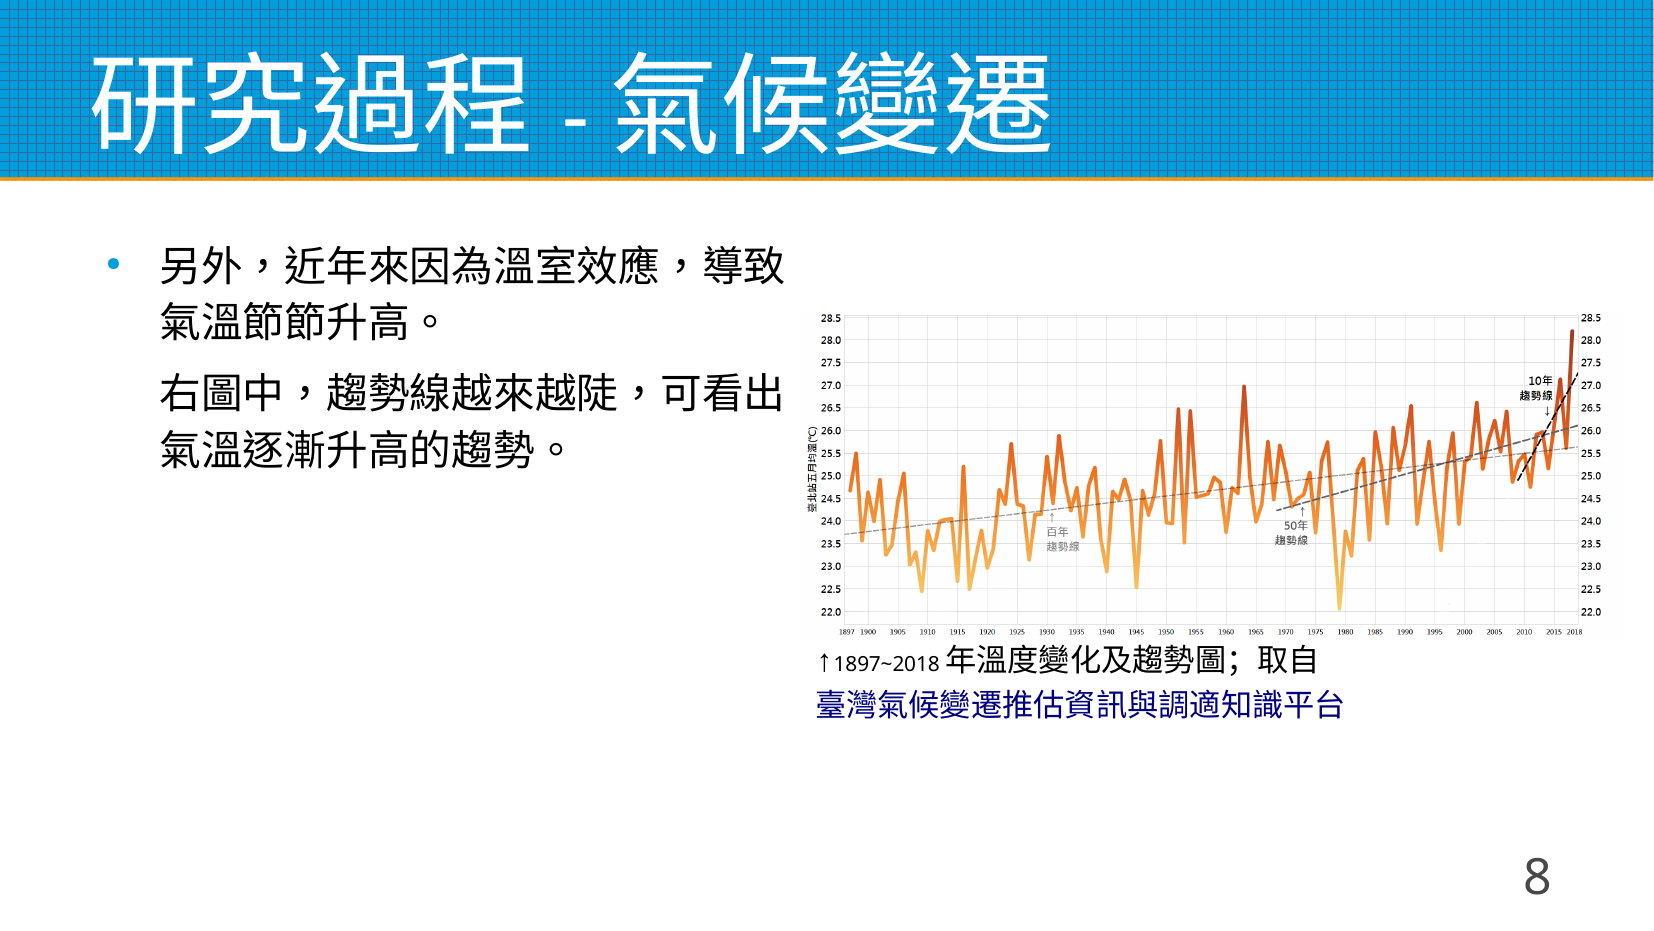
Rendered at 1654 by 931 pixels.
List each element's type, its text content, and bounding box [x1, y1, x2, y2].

picture [797, 310, 1625, 642]
title 研究過程-氣候變遷 [88, 14, 1565, 178]
list 另外，近年來因為溫室效應，導致氣溫節節升高。 右圖中，趨勢線越來越陡，可看出氣溫逐漸升高的趨勢。 [88, 236, 798, 813]
text_box ↑1897~2018年溫度變化及趨勢圖；取自臺灣氣候變遷推估資訊與調適知識平台 [809, 640, 1371, 720]
